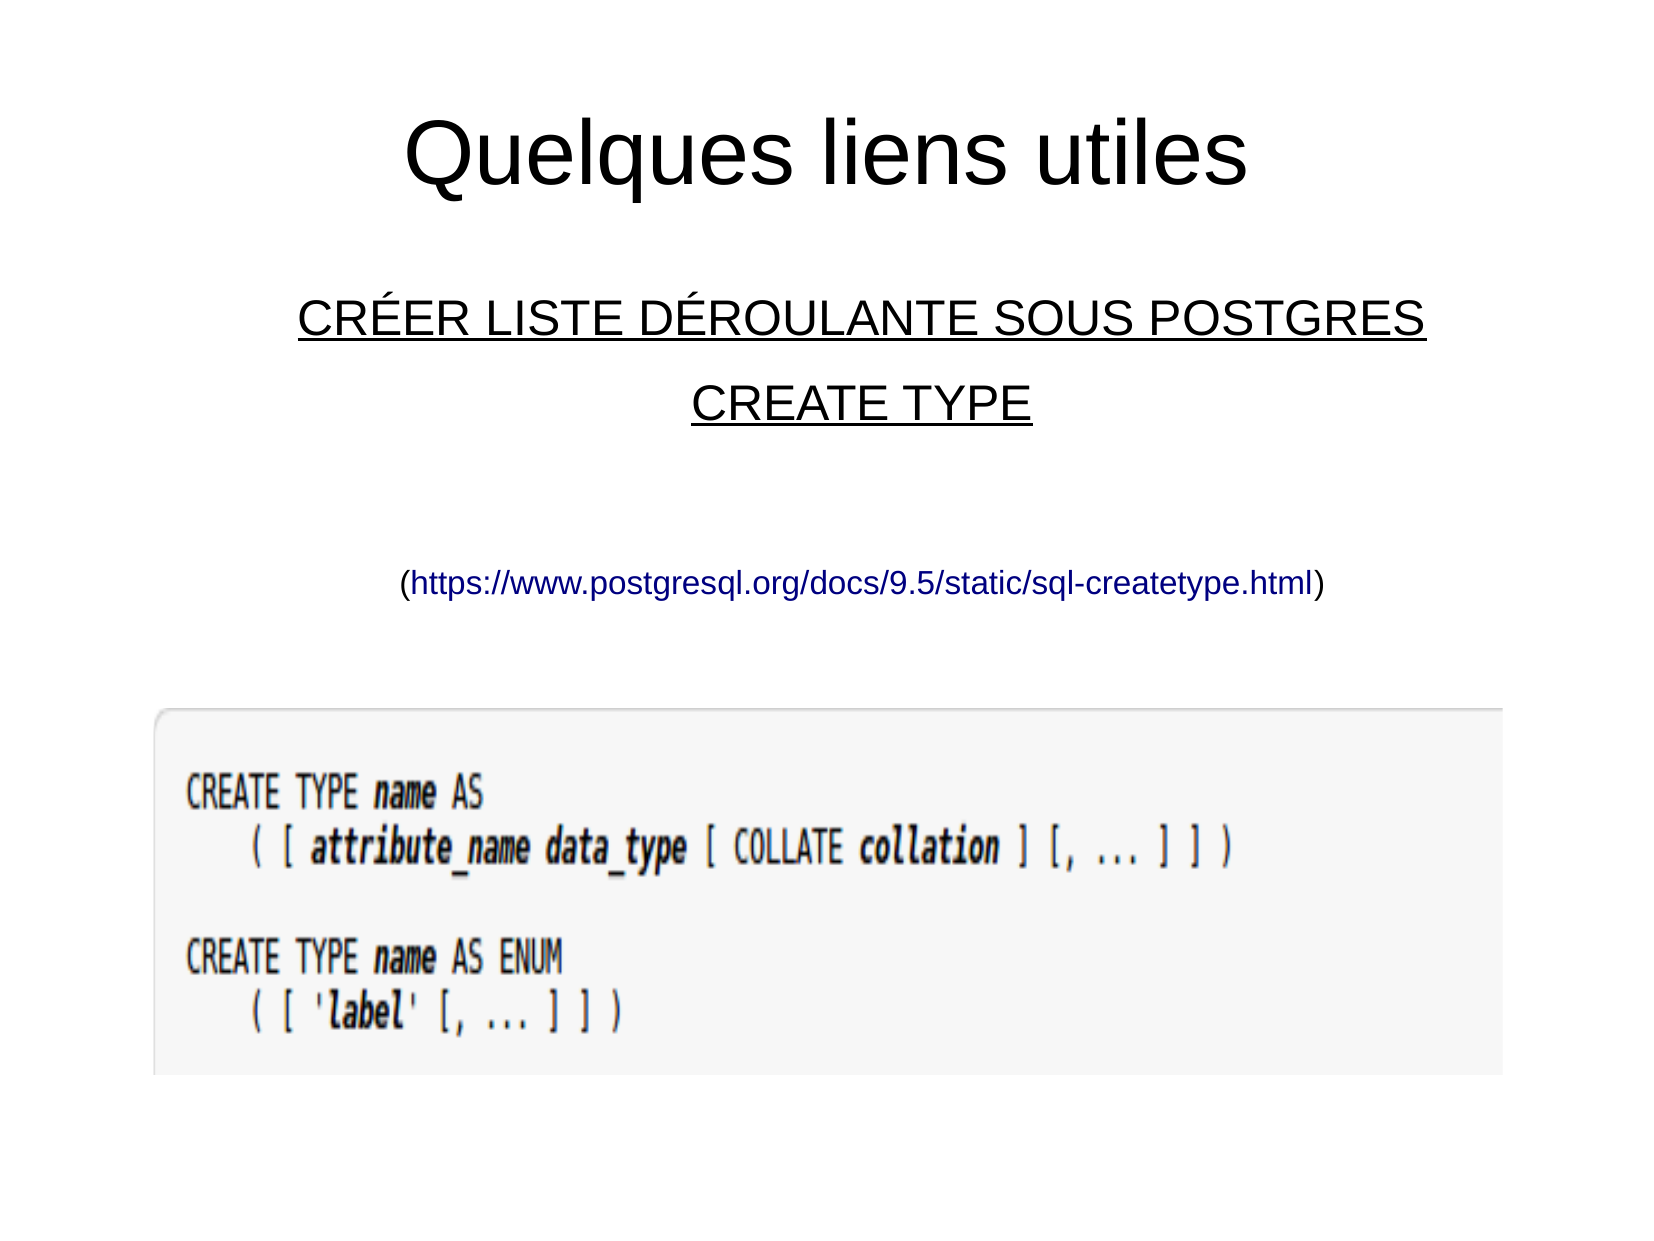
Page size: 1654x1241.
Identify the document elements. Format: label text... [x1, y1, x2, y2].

picture [153, 708, 1503, 1075]
title Quelques liens utiles [82, 49, 1571, 257]
list CRÉER LISTE DÉROULANTE SOUS POSTGRES CREATE TYPE (https://www.postgresql.org/docs/9.5/static/sql-createtype.html) [82, 290, 1571, 1010]
